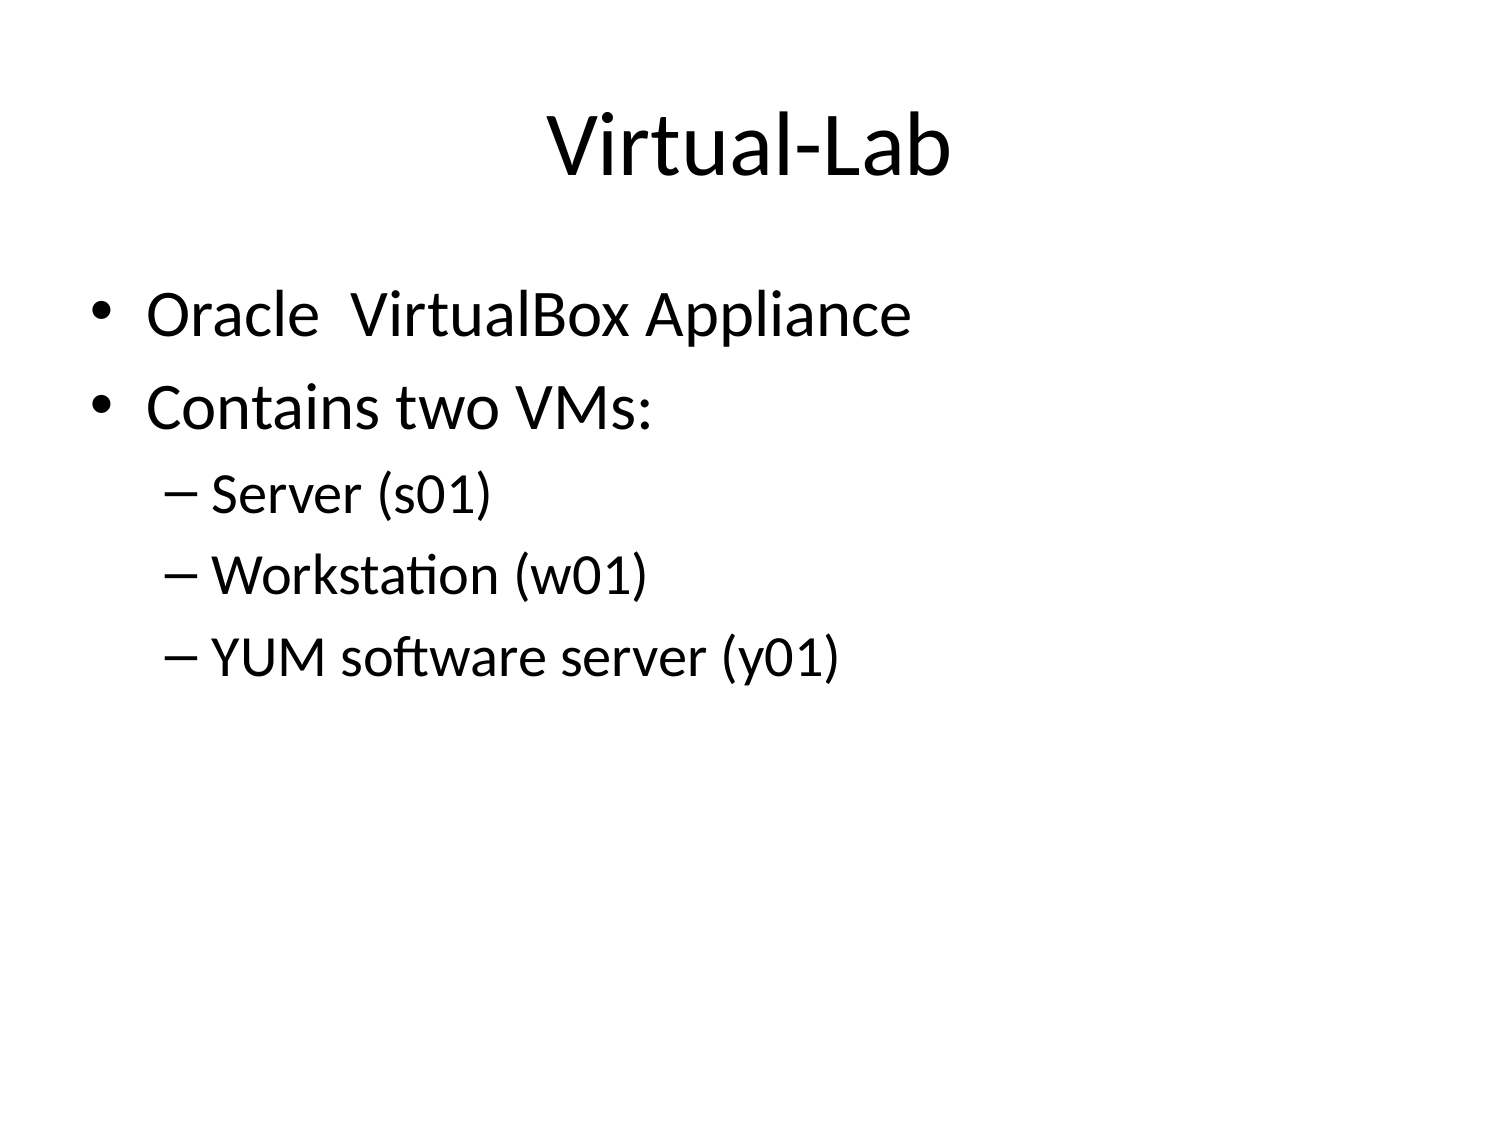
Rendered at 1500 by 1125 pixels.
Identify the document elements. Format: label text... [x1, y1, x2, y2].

text_box Virtual-Lab [74, 45, 1425, 233]
text_box Oracle VirtualBox Appliance Contains two VMs: Server (s01) Workstation (w01) YUM software server (y01) [74, 262, 1425, 1005]
